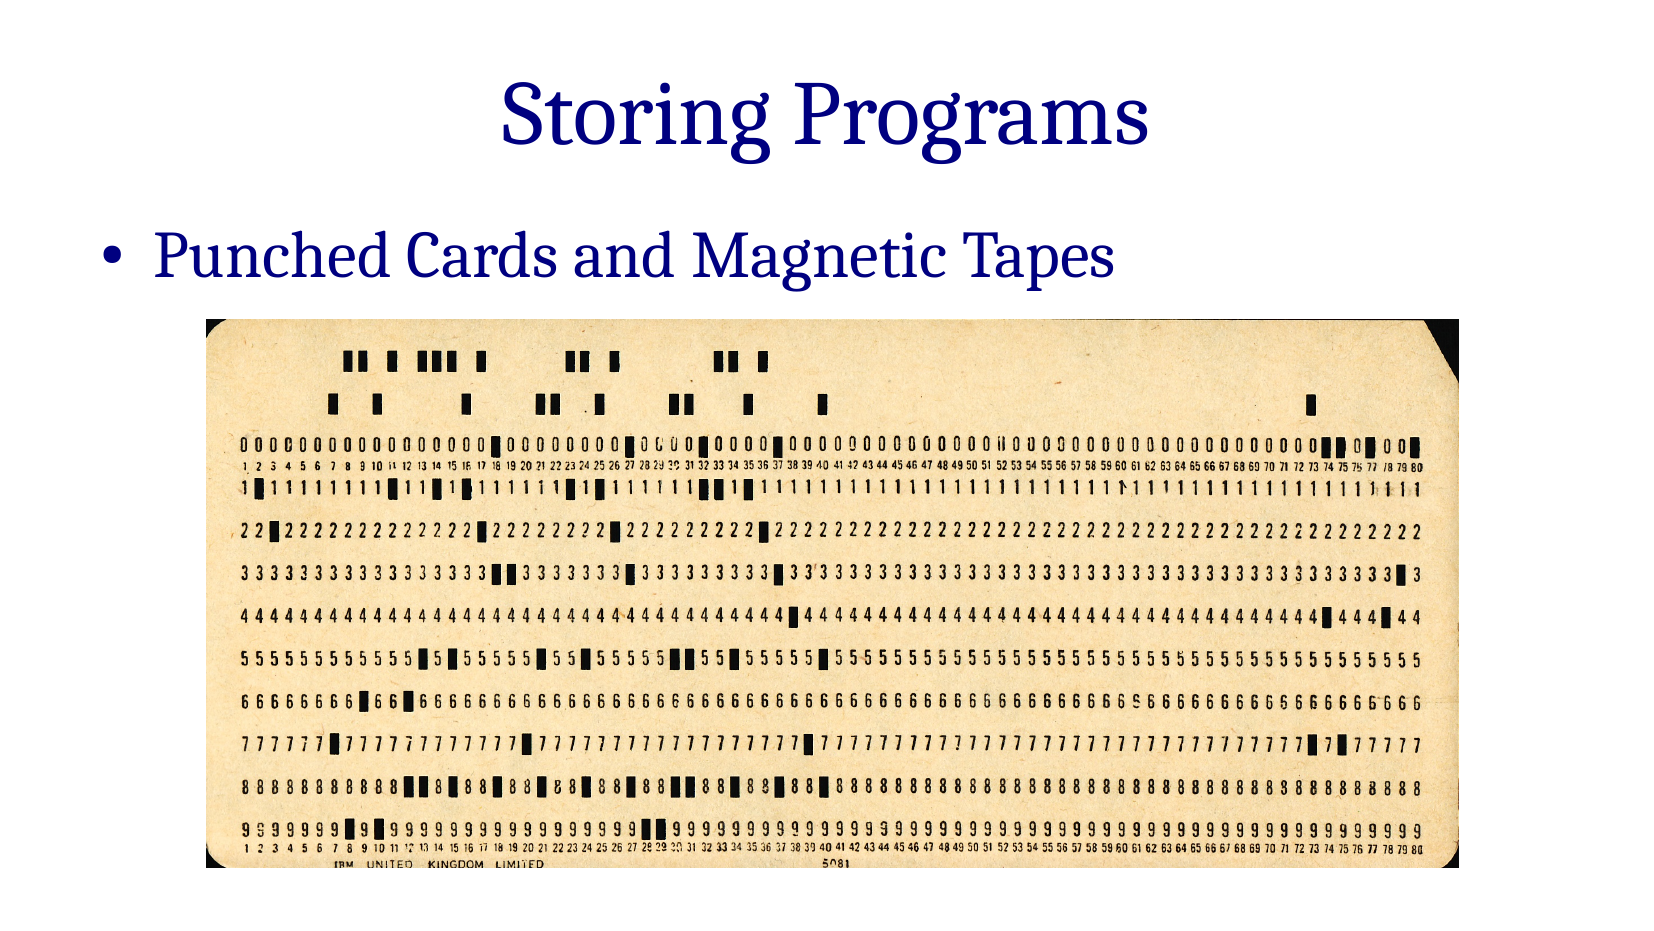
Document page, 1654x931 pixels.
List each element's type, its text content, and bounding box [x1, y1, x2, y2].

title Storing Programs [82, 37, 1571, 193]
list Punched Cards and Magnetic Tapes [82, 217, 1571, 758]
picture [206, 319, 1459, 868]
